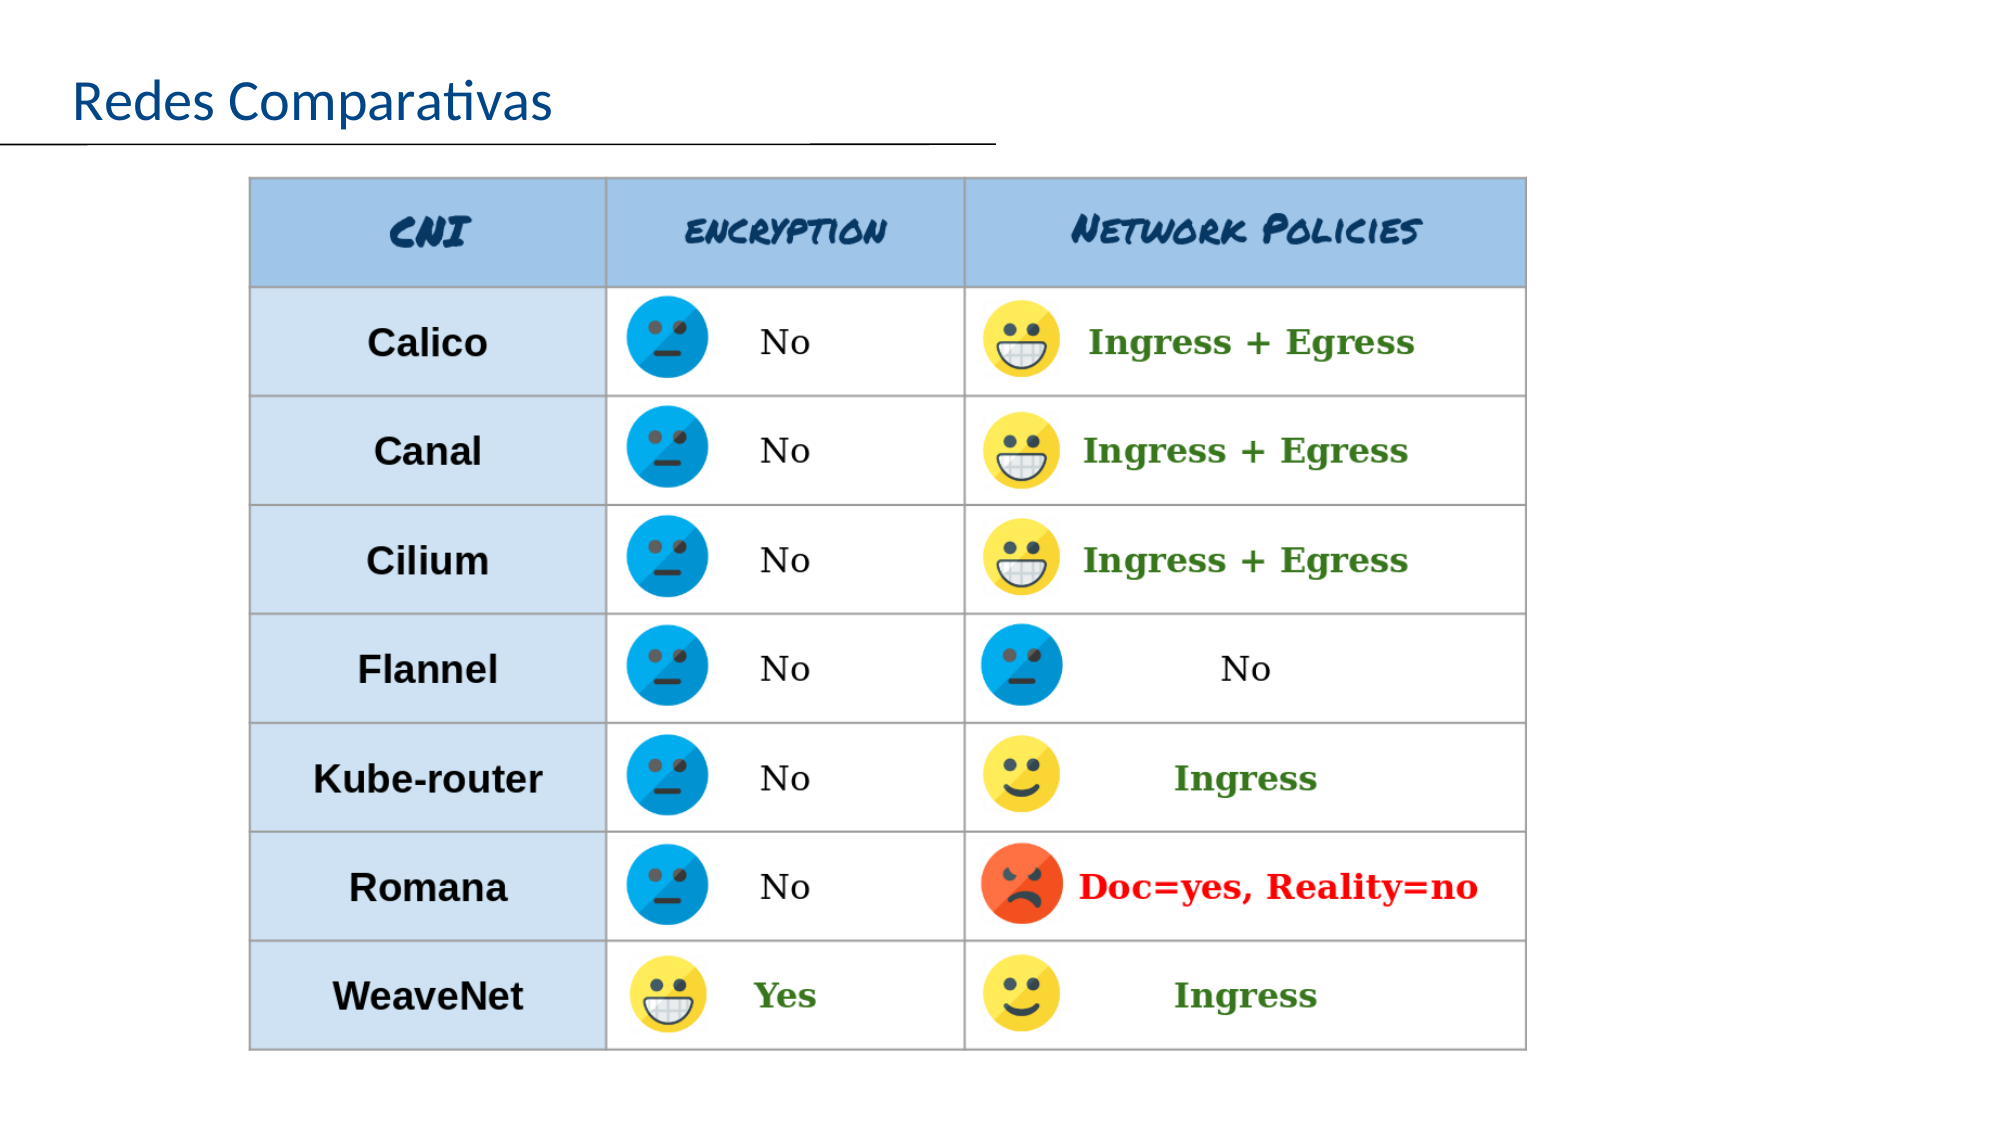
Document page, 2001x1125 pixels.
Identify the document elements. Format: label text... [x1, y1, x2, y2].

picture [248, 174, 1527, 1052]
text_box Redes Comparativas [57, 54, 1509, 141]
